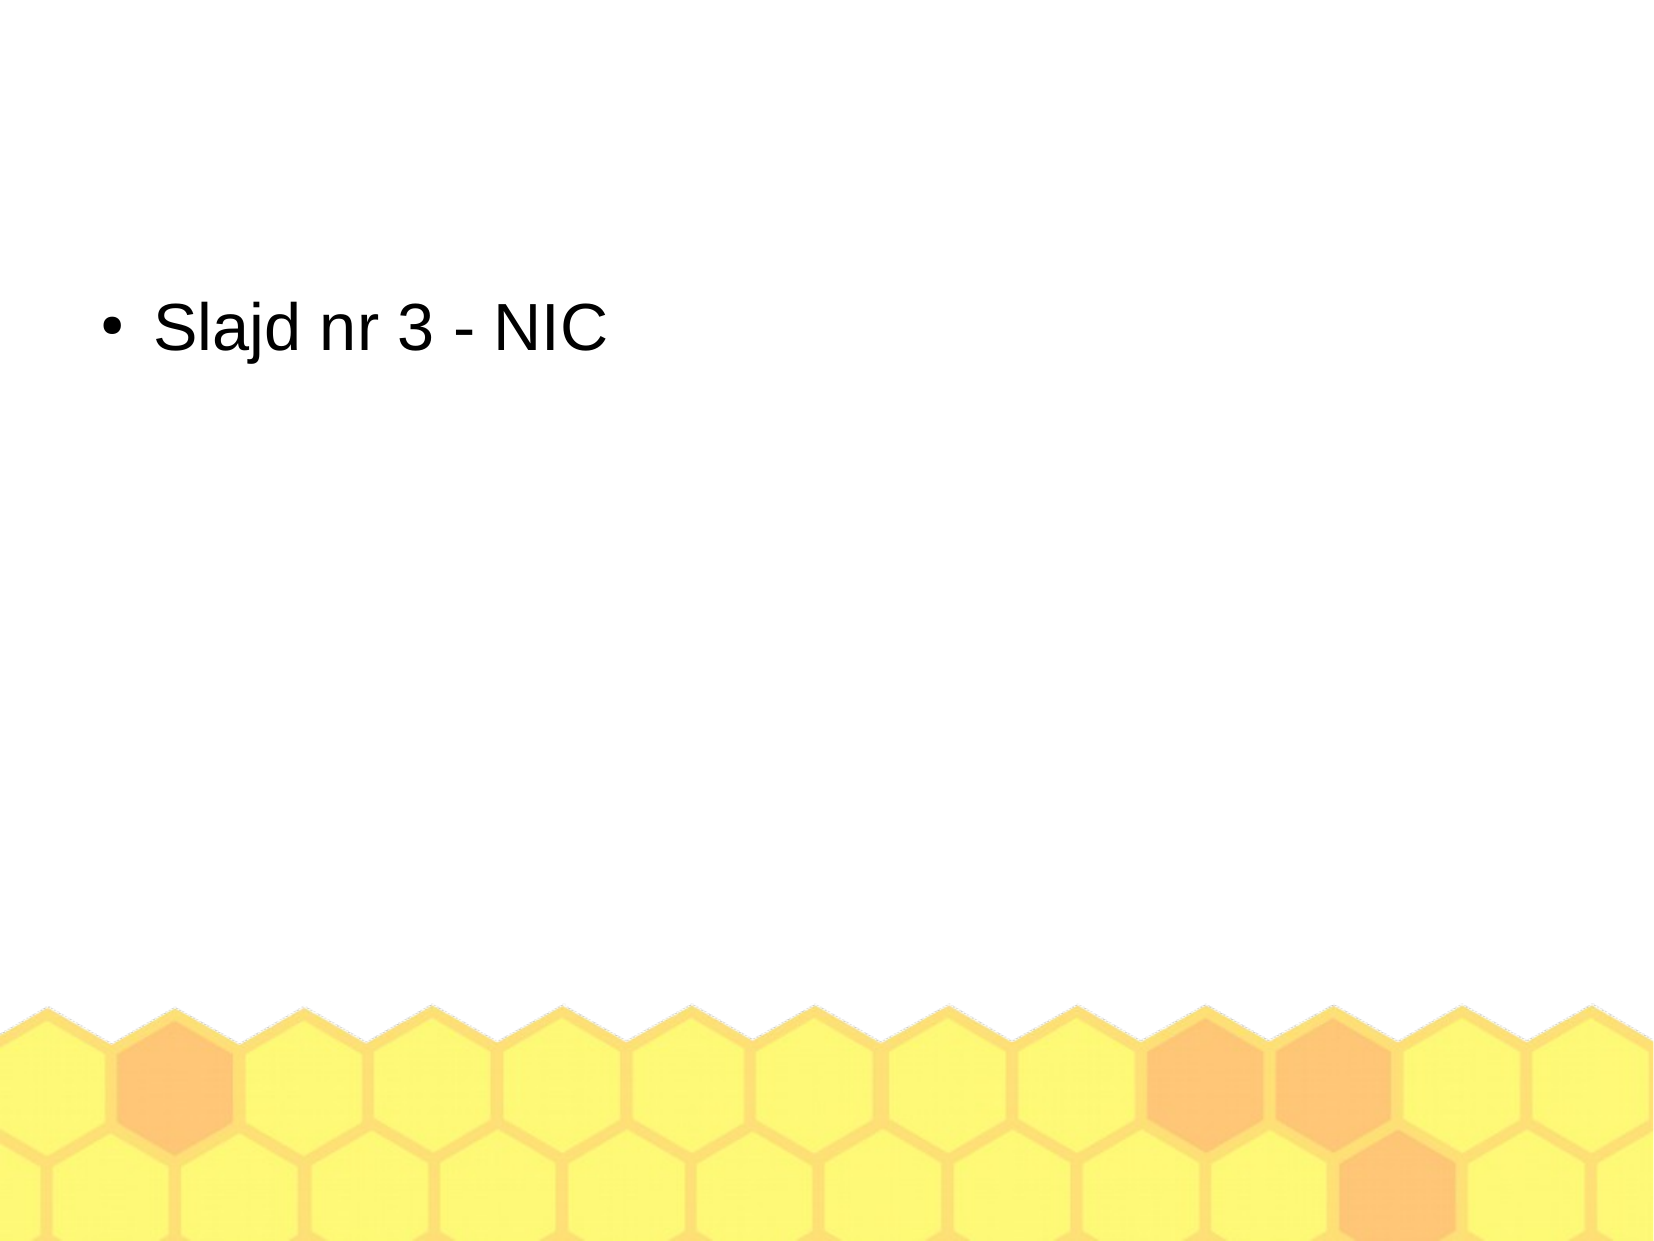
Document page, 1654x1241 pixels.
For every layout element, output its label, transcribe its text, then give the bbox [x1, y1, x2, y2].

list Slajd nr 3 - NIC [82, 290, 1571, 1010]
picture [0, 1001, 1654, 1241]
